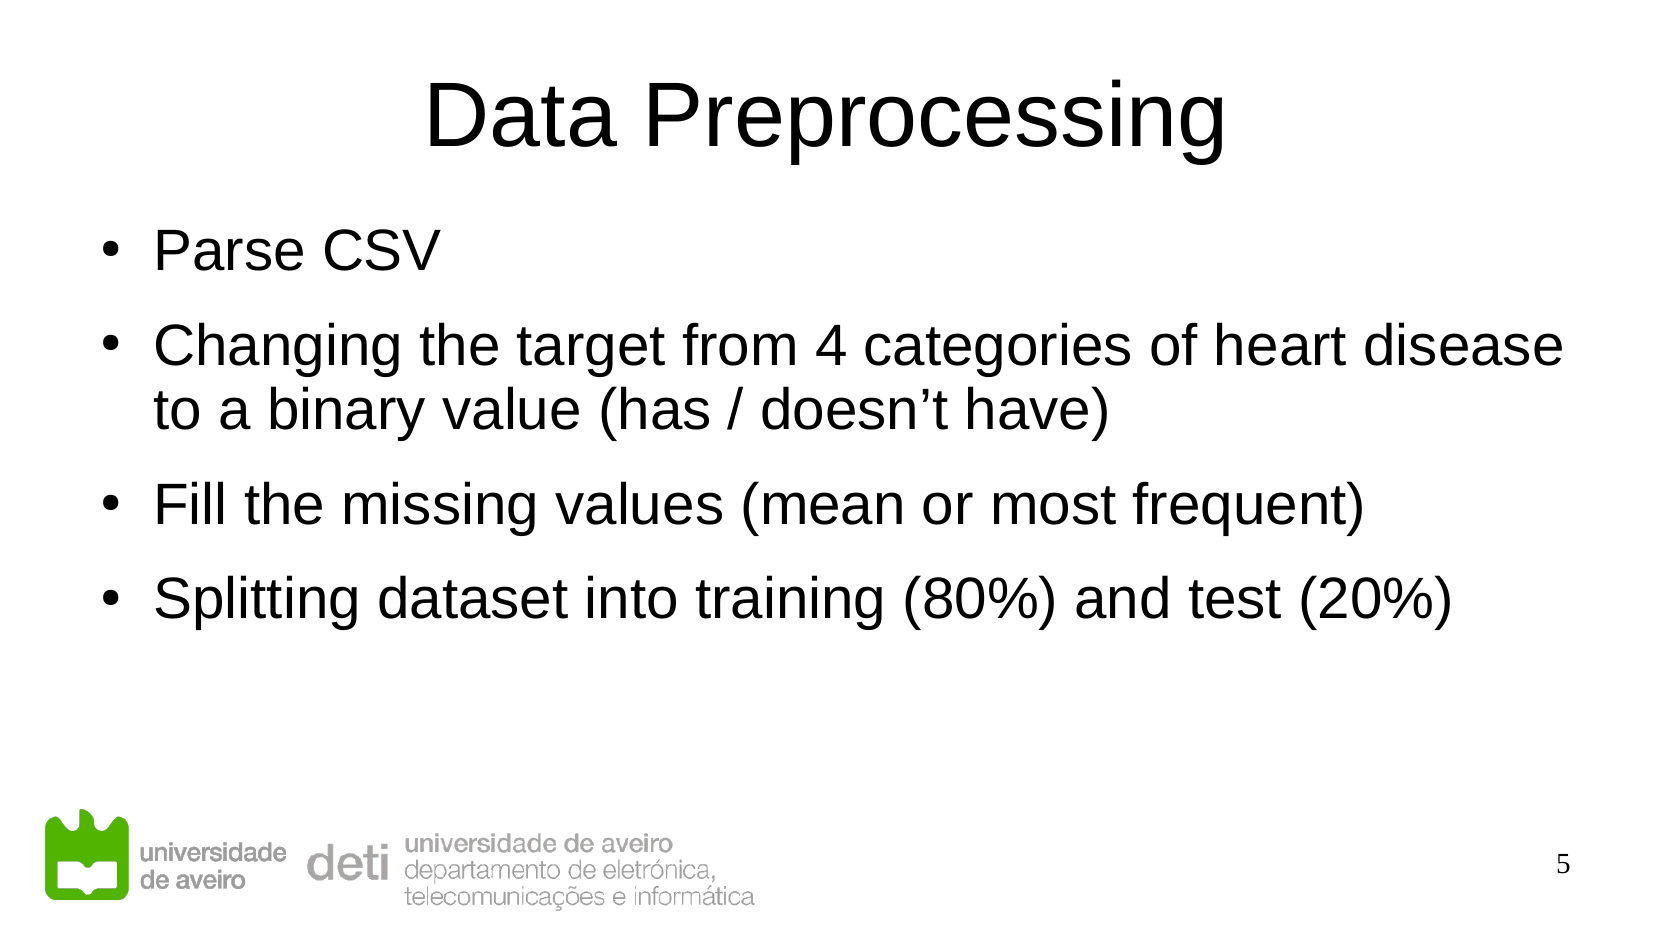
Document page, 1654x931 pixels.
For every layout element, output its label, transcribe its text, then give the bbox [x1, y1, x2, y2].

picture [300, 827, 755, 912]
list Parse CSV Changing the target from 4 categories of heart disease to a binary value (has / doesn’t have) Fill the missing values (mean or most frequent) Splitting dataset into training (80%) and test (20%) [82, 217, 1571, 758]
picture [45, 809, 286, 900]
title Data Preprocessing [82, 37, 1571, 193]
